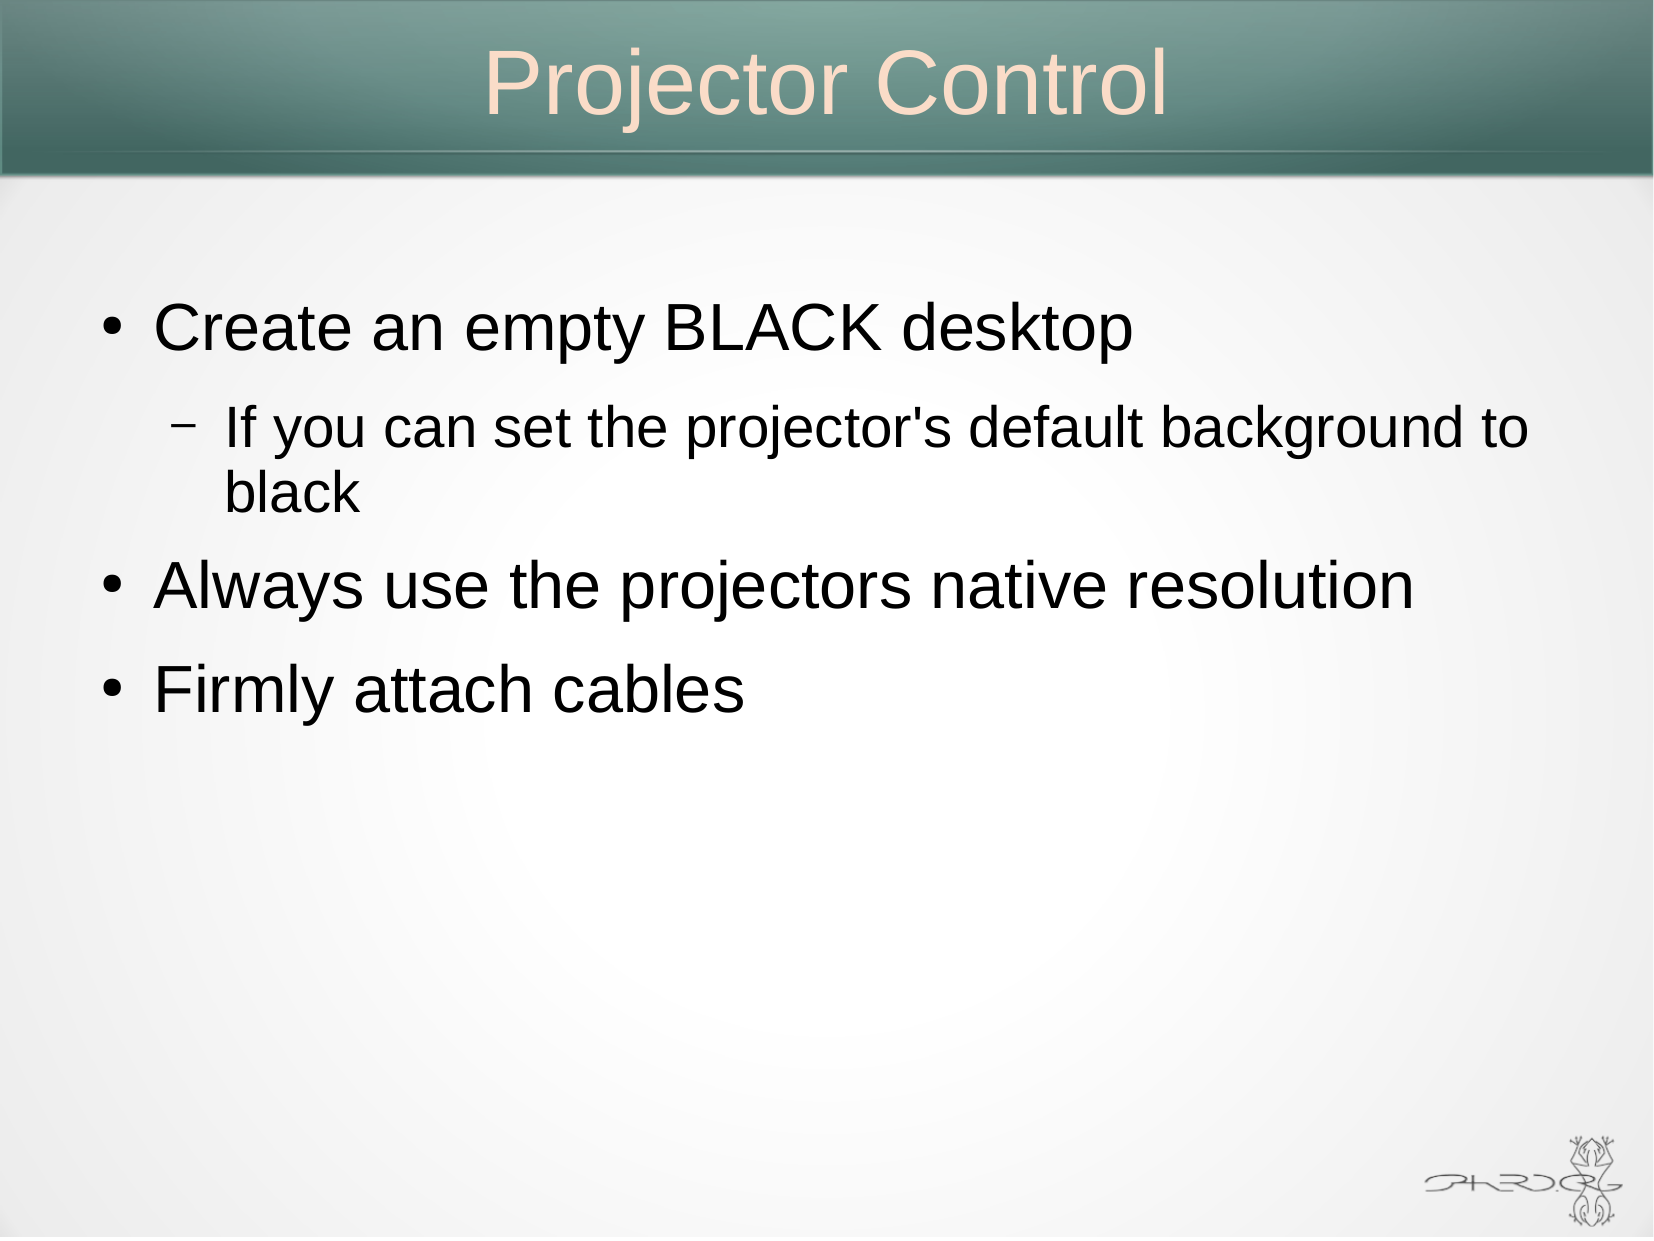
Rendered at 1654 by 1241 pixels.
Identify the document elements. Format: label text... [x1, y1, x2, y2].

title Projector Control [82, 11, 1571, 154]
list Create an empty BLACK desktop If you can set the projector's default background to black Always use the projectors native resolution Firmly attach cables [82, 290, 1571, 1010]
picture [0, 0, 1654, 1237]
